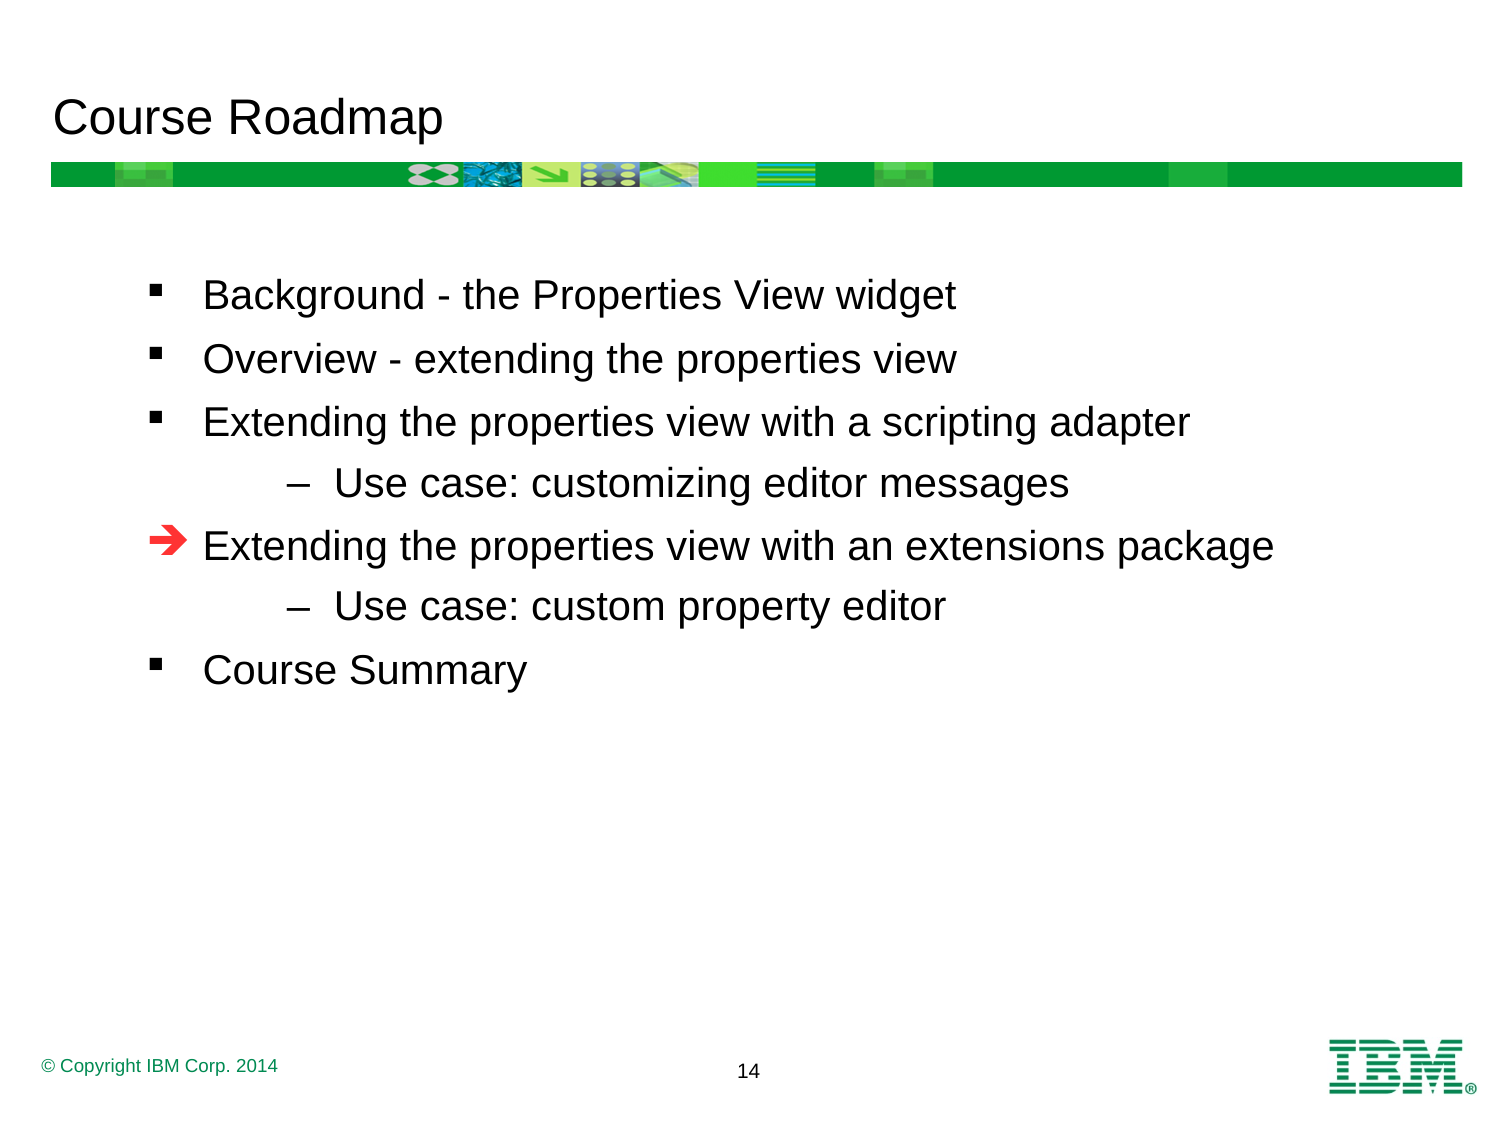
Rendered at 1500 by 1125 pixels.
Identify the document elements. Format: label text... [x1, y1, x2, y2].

title Course Roadmap [37, 45, 1388, 188]
list Background - the Properties View widget Overview - extending the properties view Extending the properties view with a scripting adapter Use case: customizing editor messages Extending the properties view with an extensions package Use case: custom property editor Course Summary [75, 262, 1426, 1006]
picture [1327, 1037, 1479, 1096]
picture [50, 161, 1463, 189]
